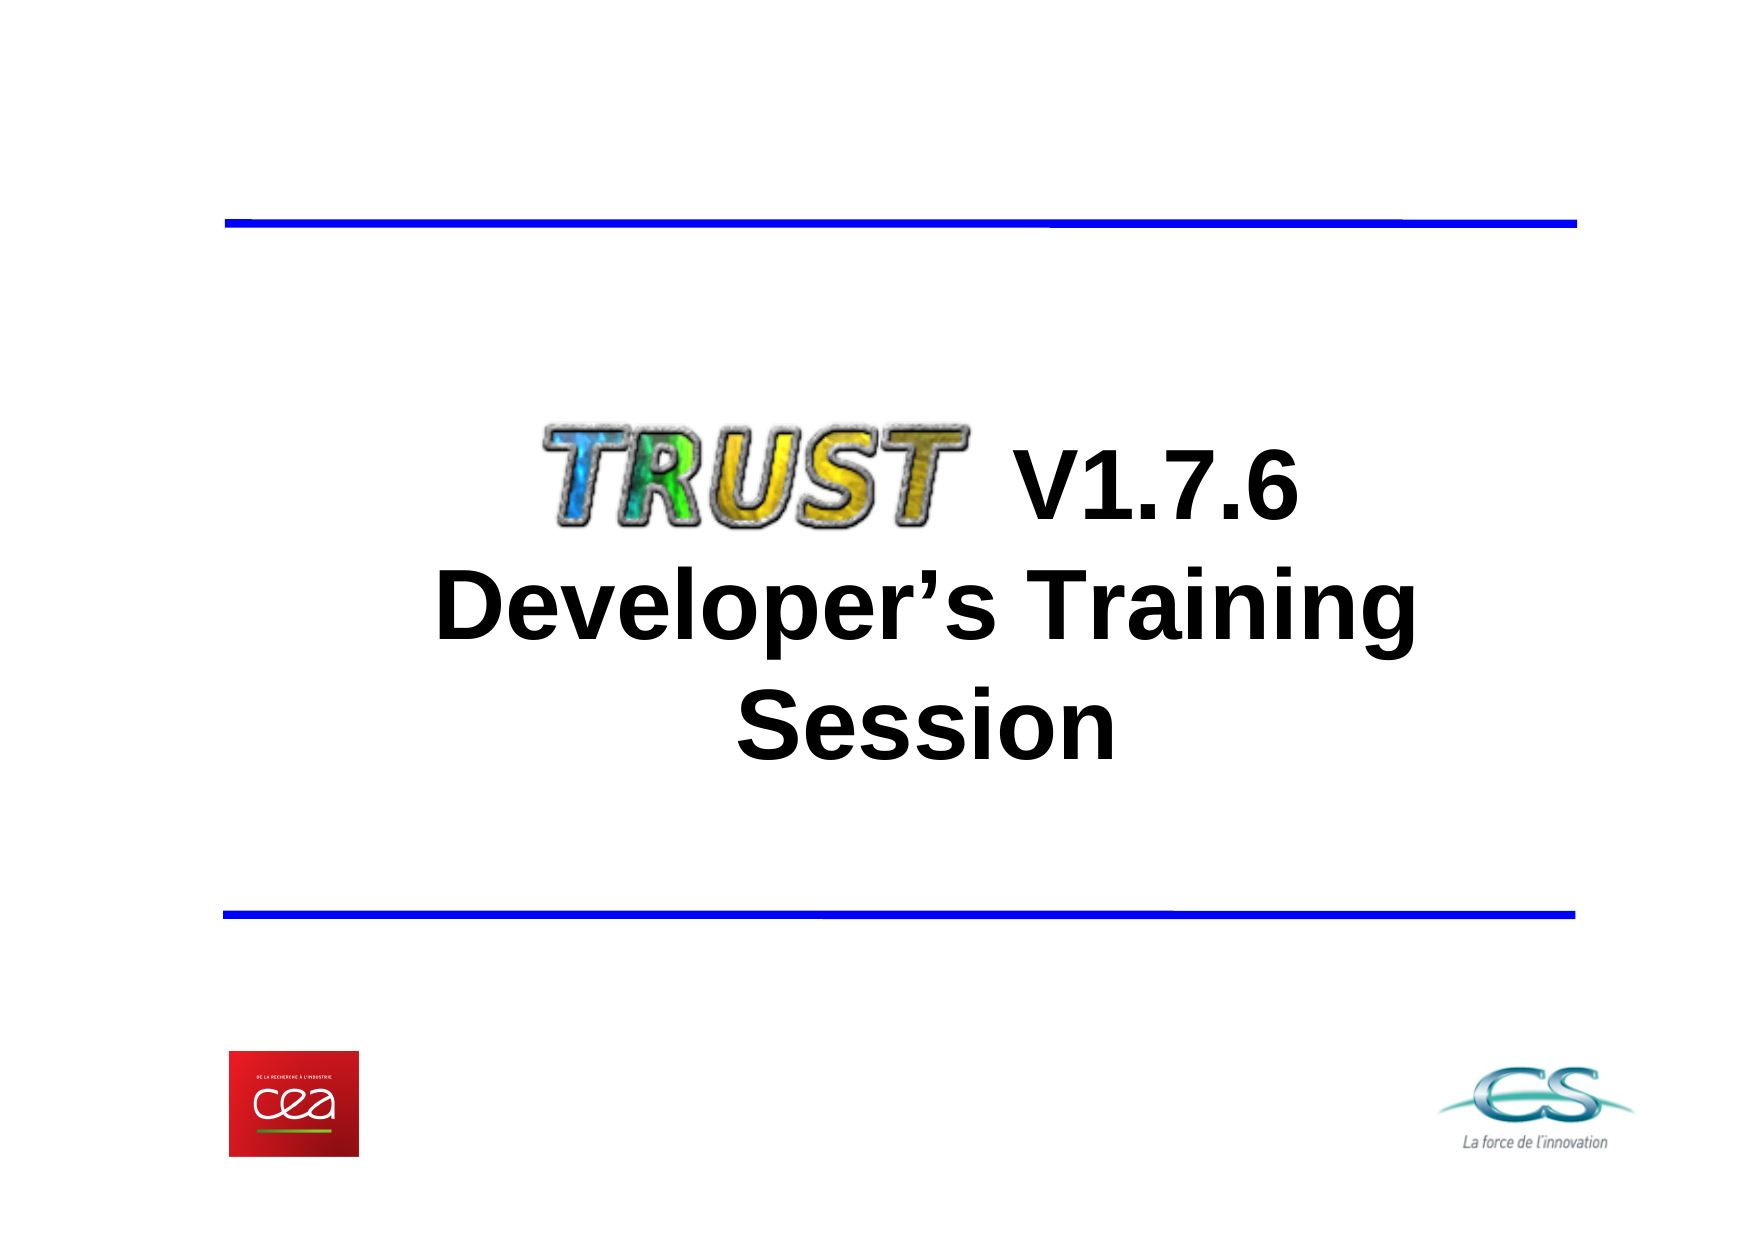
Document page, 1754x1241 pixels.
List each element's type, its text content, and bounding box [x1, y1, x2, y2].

picture [1433, 1058, 1643, 1158]
title V1.7.6 Developer’s Training Session [203, 411, 1651, 787]
picture [229, 1051, 359, 1157]
picture [491, 414, 1023, 542]
